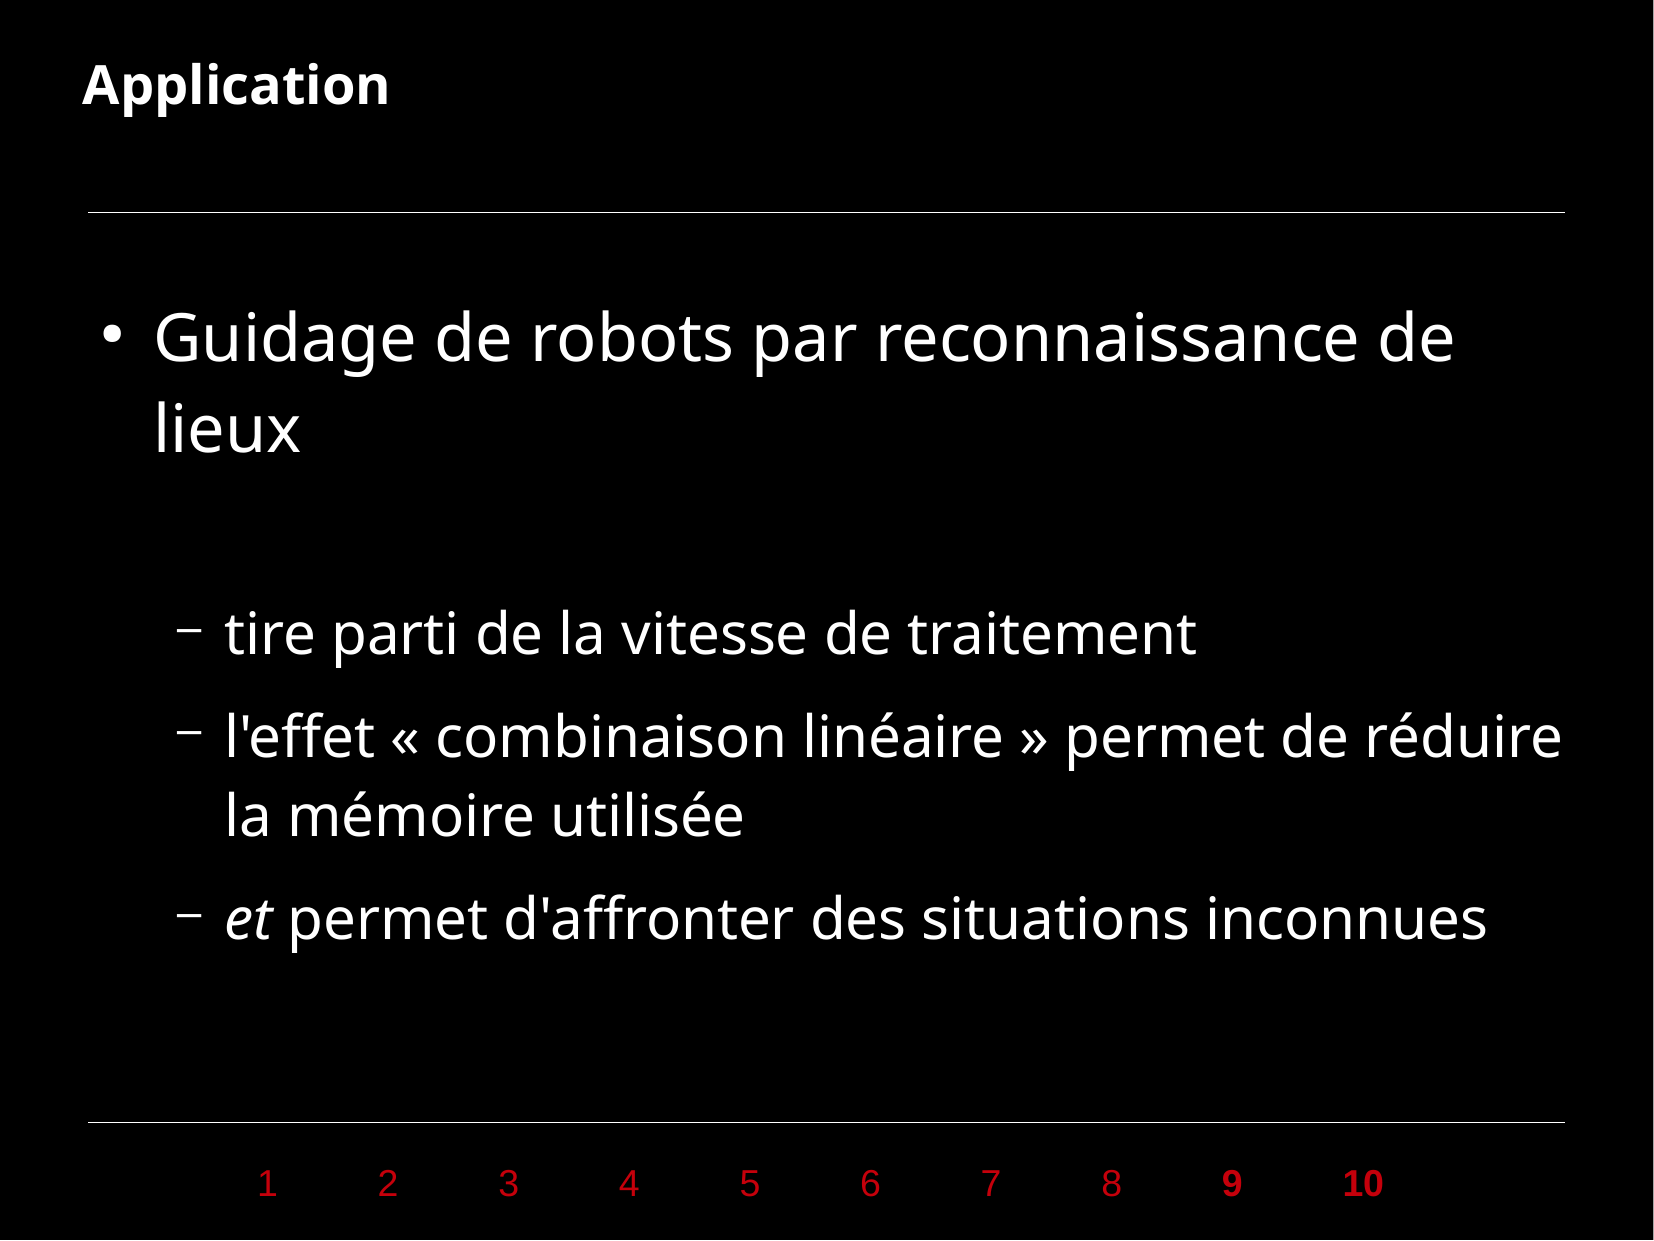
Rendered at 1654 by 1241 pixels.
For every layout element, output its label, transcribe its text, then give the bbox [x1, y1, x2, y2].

text_box 8 [1083, 1152, 1140, 1216]
text_box 2 [360, 1152, 417, 1216]
text_box 7 [962, 1152, 1020, 1216]
list Guidage de robots par reconnaissance de lieux tire parti de la vitesse de traitement l'effet « combinaison linéaire » permet de réduire la mémoire utilisée et permet d'affronter des situations inconnues [82, 290, 1571, 1109]
text_box 5 [721, 1152, 779, 1216]
text_box 10 [1324, 1152, 1402, 1216]
text_box 6 [842, 1152, 899, 1216]
text_box 4 [601, 1152, 658, 1216]
text_box 9 [1204, 1152, 1261, 1216]
title Application [82, 19, 1571, 148]
text_box 1 [239, 1152, 296, 1216]
text_box 3 [480, 1152, 537, 1216]
